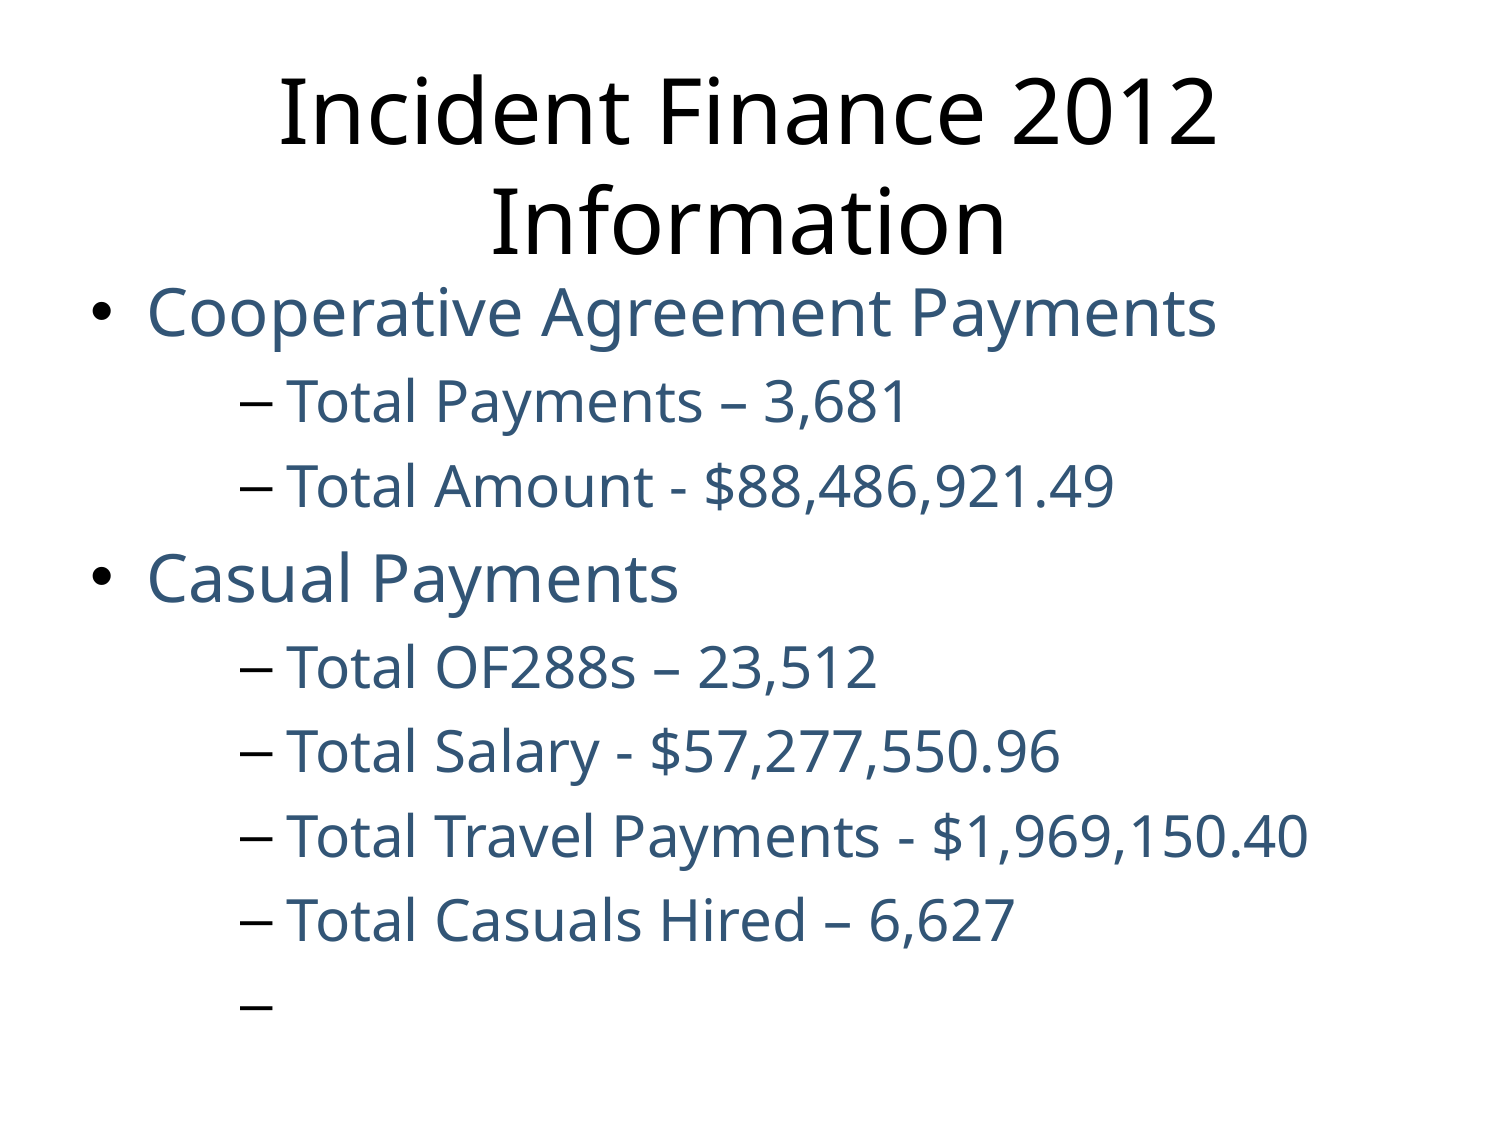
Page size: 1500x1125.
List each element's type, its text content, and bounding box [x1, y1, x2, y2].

list Cooperative Agreement Payments Total Payments – 3,681 Total Amount - $88,486,921.49 Casual Payments Total OF288s – 23,512 Total Salary - $57,277,550.96 Total Travel Payments - $1,969,150.40 Total Casuals Hired – 6,627 [75, 262, 1426, 1005]
title Incident Finance 2012 Information [75, 45, 1426, 233]
